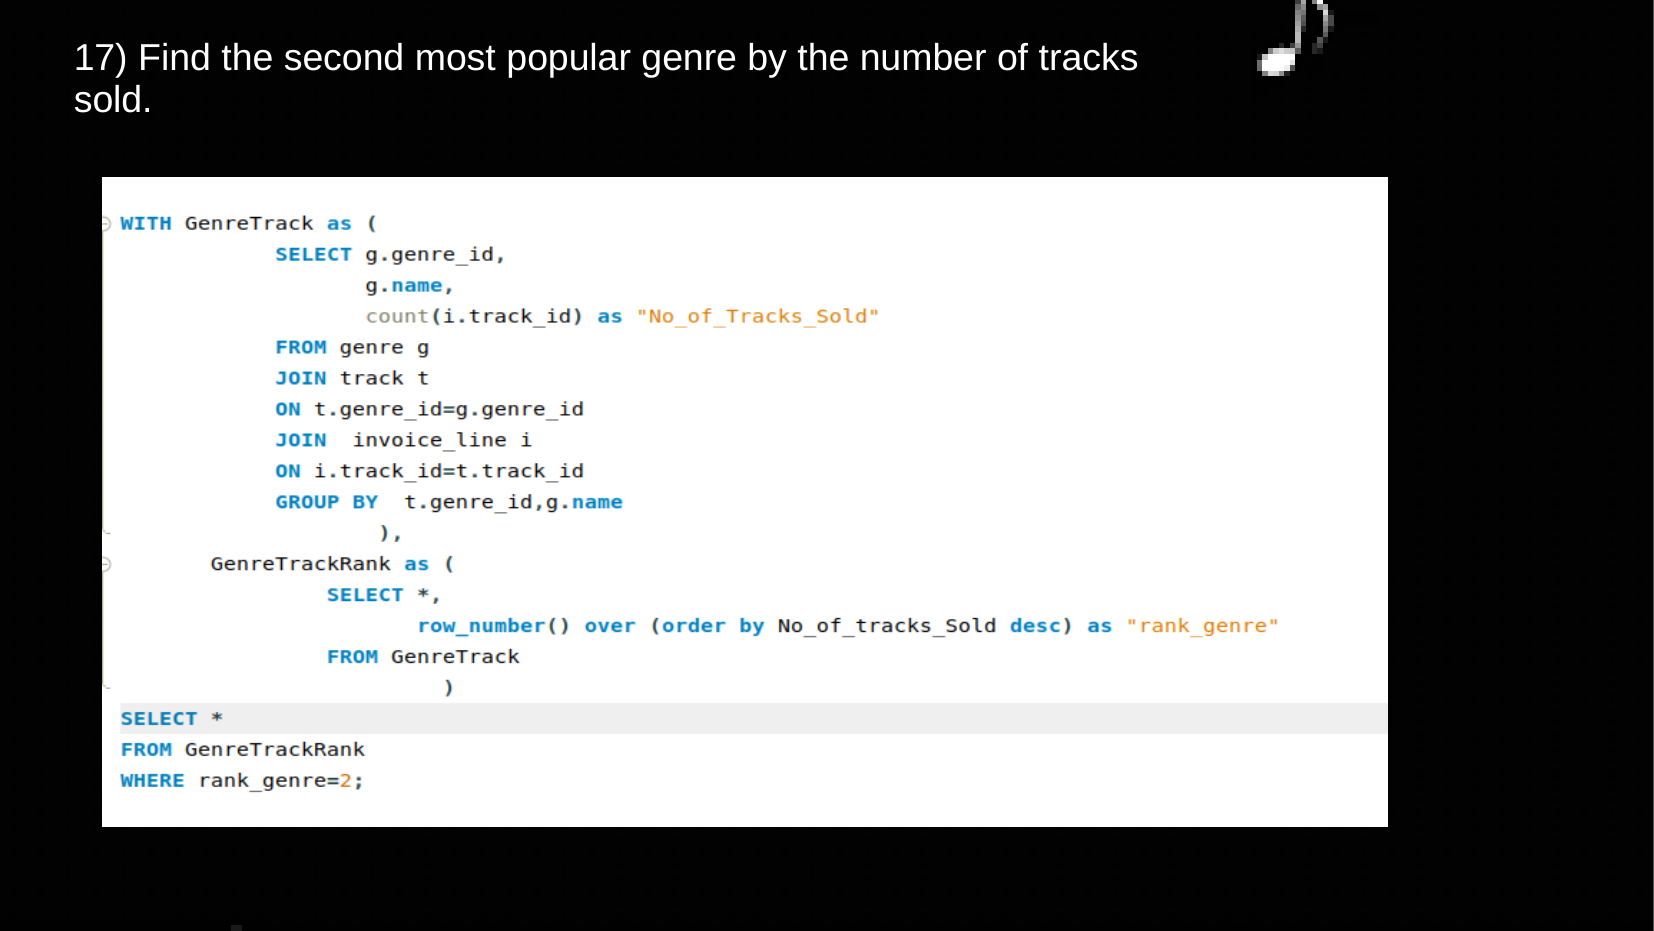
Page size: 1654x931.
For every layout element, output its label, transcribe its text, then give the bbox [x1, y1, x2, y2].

picture [0, 0, 1654, 931]
text_box 17) Find the second most popular genre by the number of tracks sold. [59, 29, 1190, 129]
